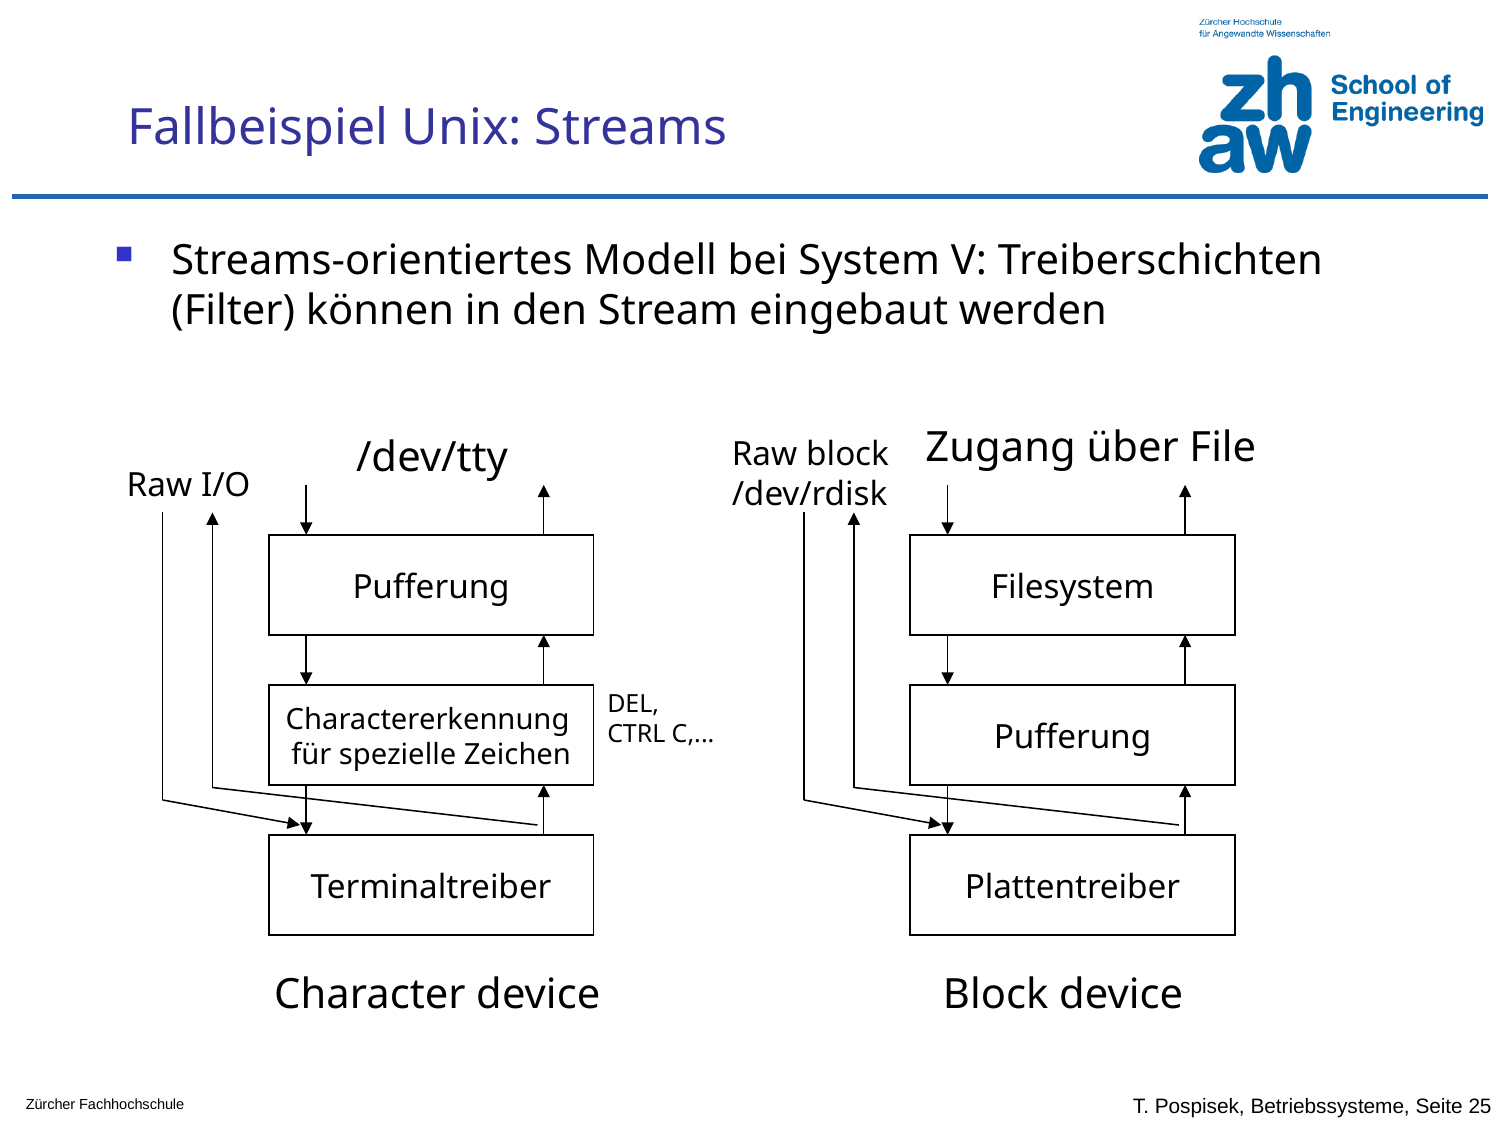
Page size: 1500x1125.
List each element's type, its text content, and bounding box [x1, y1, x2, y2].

text_box Charactererkennung für spezielle Zeichen [268, 684, 592, 785]
text_box Filesystem [910, 534, 1236, 635]
text_box /dev/tty [341, 422, 523, 488]
text_box Block device [928, 959, 1198, 1025]
text_box Pufferung [268, 534, 594, 635]
text_box DEL, CTRL C,... [592, 680, 730, 785]
text_box Plattentreiber [910, 834, 1236, 935]
text_box Character device [259, 959, 616, 1025]
text_box Raw I/O [111, 455, 266, 511]
picture [1199, 19, 1483, 173]
text_box Raw block /dev/rdisk [717, 424, 904, 520]
list Streams-orientiertes Modell bei System V: Treiberschichten (Filter) können in den Stream eingebaut werden [99, 224, 1375, 350]
text_box Zugang über File [910, 412, 1272, 478]
text_box Terminaltreiber [268, 834, 594, 935]
text_box Pufferung [910, 684, 1236, 785]
title Fallbeispiel Unix: Streams [99, 50, 1379, 163]
